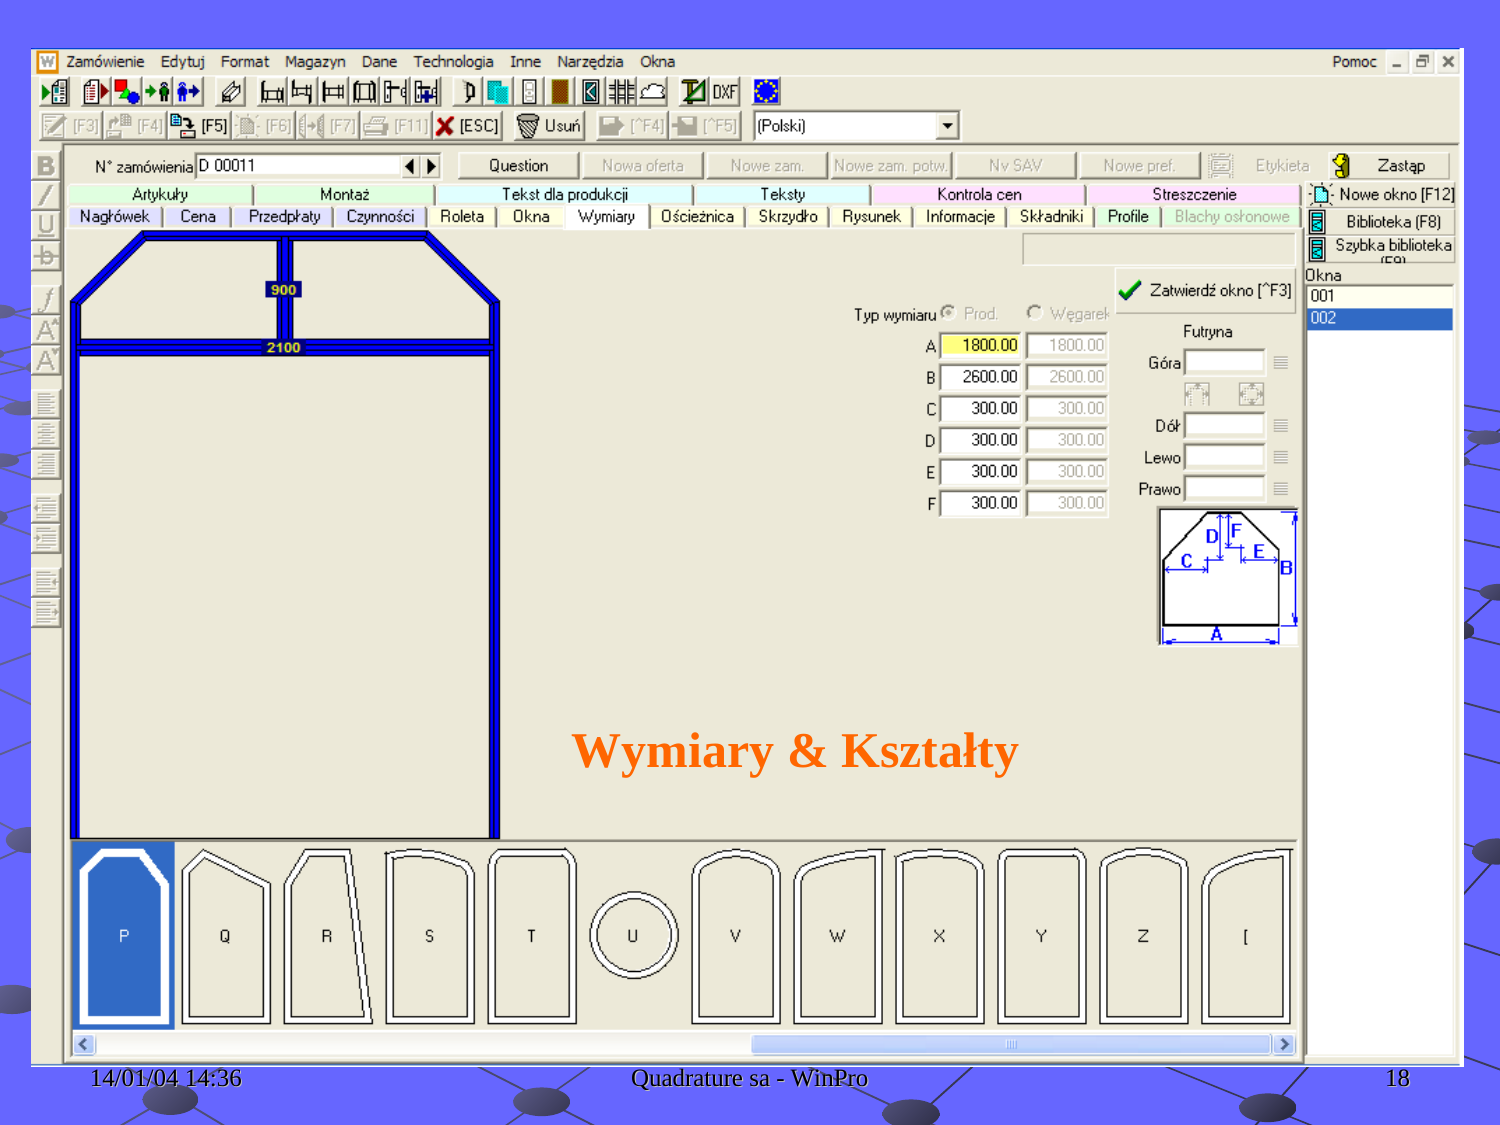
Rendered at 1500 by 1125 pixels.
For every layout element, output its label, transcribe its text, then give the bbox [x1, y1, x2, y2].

text_box Wymiary & Kształty [571, 726, 1020, 778]
picture [31, 48, 1464, 1067]
